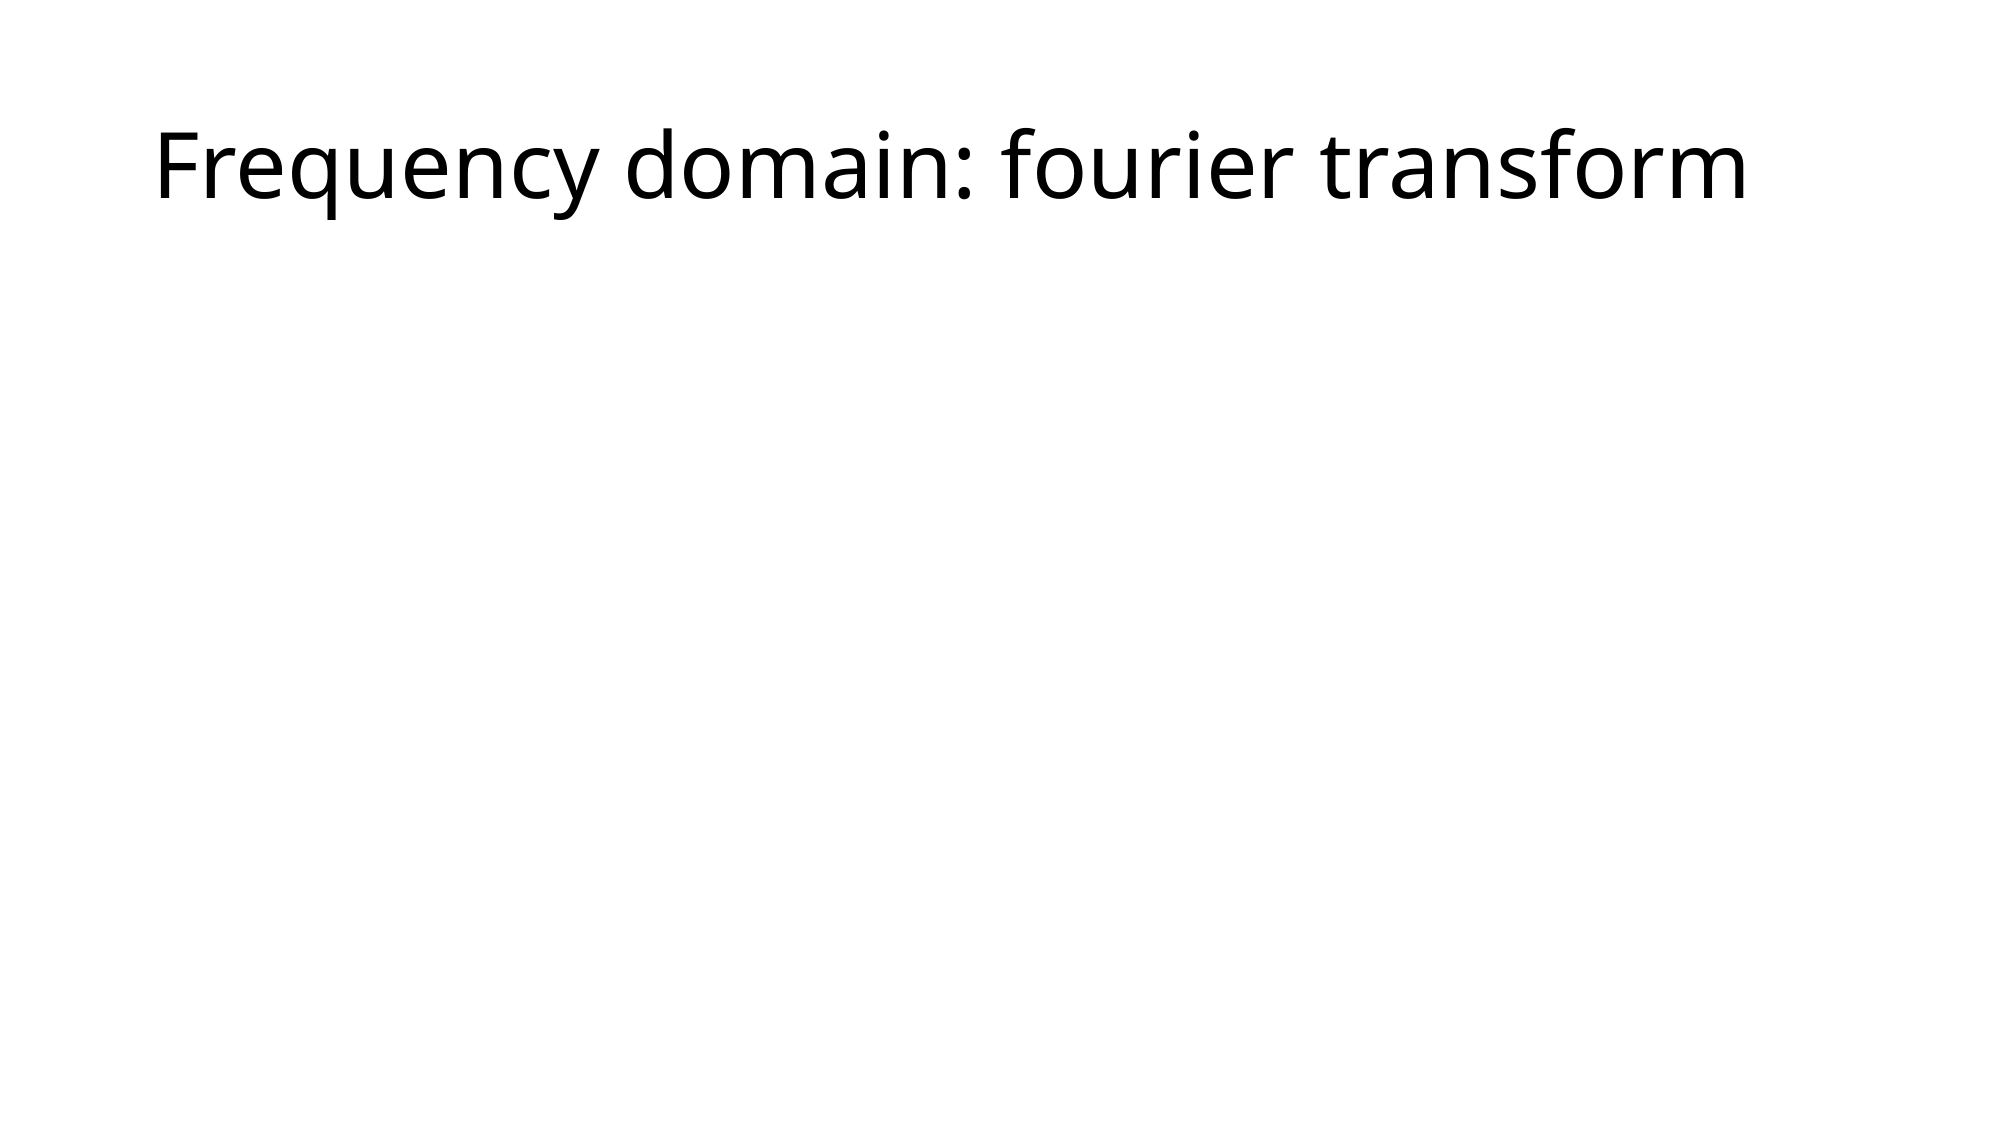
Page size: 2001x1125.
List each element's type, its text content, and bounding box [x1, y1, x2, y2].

title Frequency domain: fourier transform [137, 59, 1863, 278]
